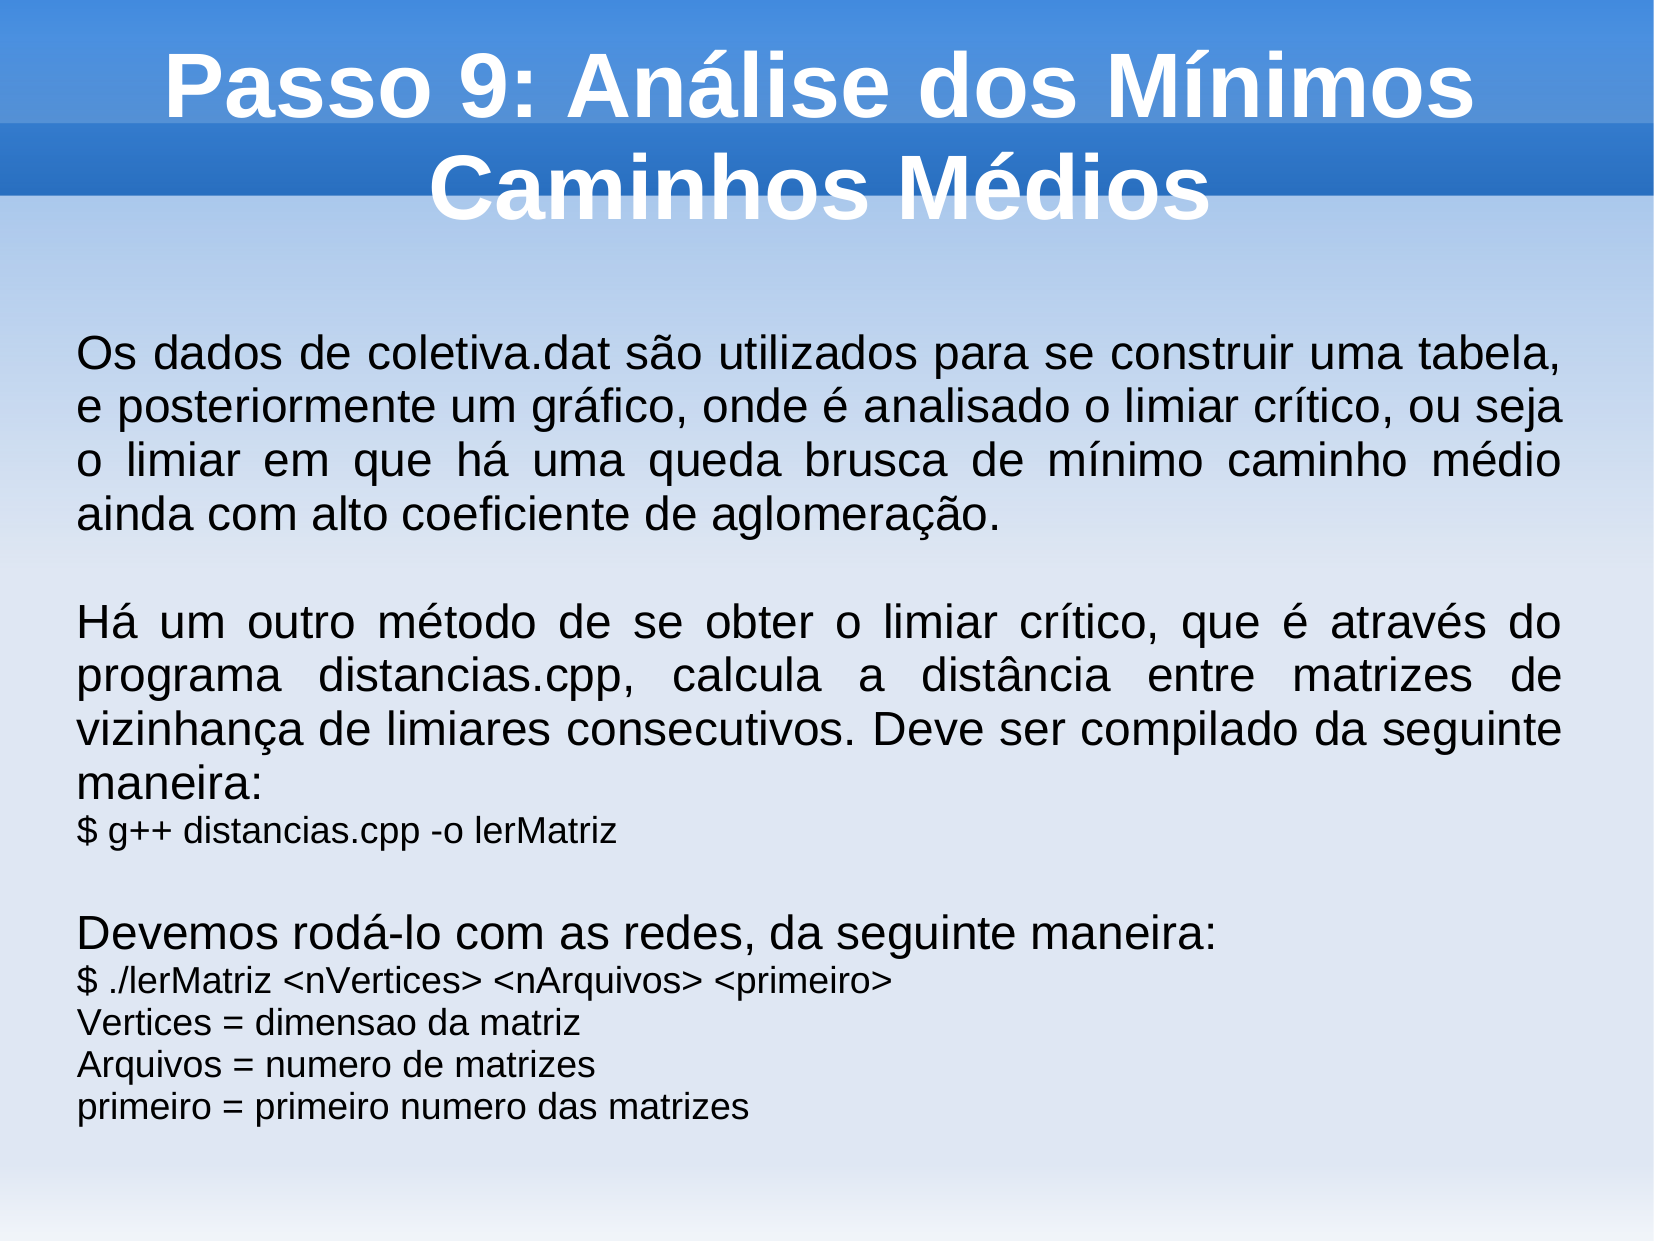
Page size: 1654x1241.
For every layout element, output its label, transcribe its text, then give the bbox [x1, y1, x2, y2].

picture [0, 0, 1654, 1241]
subtitle Os dados de coletiva.dat são utilizados para se construir uma tabela, e posteriormente um gráfico, onde é analisado o limiar crítico, ou seja o limiar em que há uma queda brusca de mínimo caminho médio ainda com alto coeficiente de aglomeração. Há um outro método de se obter o limiar crítico, que é através do programa distancias.cpp, calcula a distância entre matrizes de vizinhança de limiares consecutivos. Deve ser compilado da seguinte maneira: $ g++ distancias.cpp -o lerMatriz Devemos rodá-lo com as redes, da seguinte maneira: $ ./lerMatriz <nVertices> <nArquivos> <primeiro> Vertices = dimensao da matriz Arquivos = numero de matrizes primeiro = primeiro numero das matrizes [76, 324, 1565, 1129]
title Passo 9: Análise dos Mínimos Caminhos Médios [76, 34, 1565, 240]
